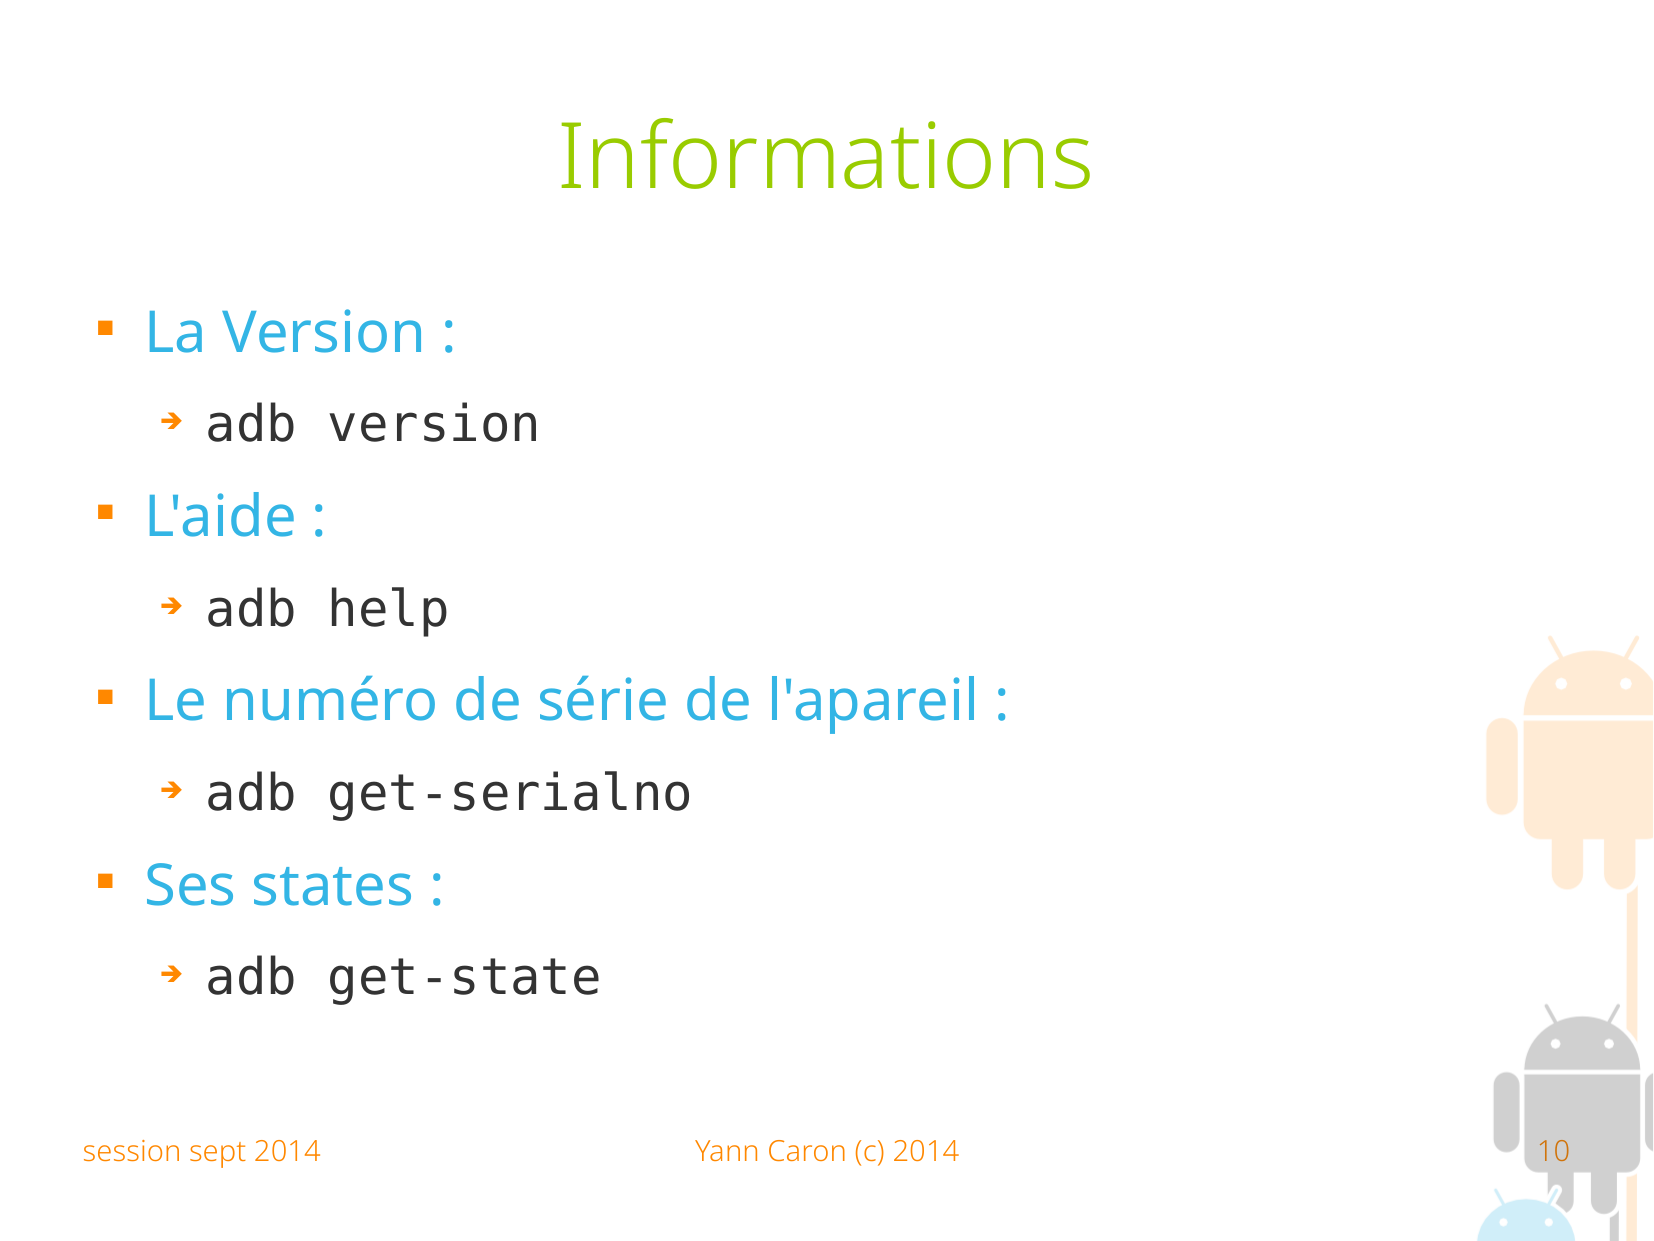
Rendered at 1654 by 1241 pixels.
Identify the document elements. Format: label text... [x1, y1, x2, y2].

title Informations [82, 49, 1571, 257]
picture [240, 423, 1654, 1241]
list La Version : adb version L'aide : adb help Le numéro de série de l'apareil : adb get-serialno Ses states : adb get-state [82, 290, 1571, 1010]
